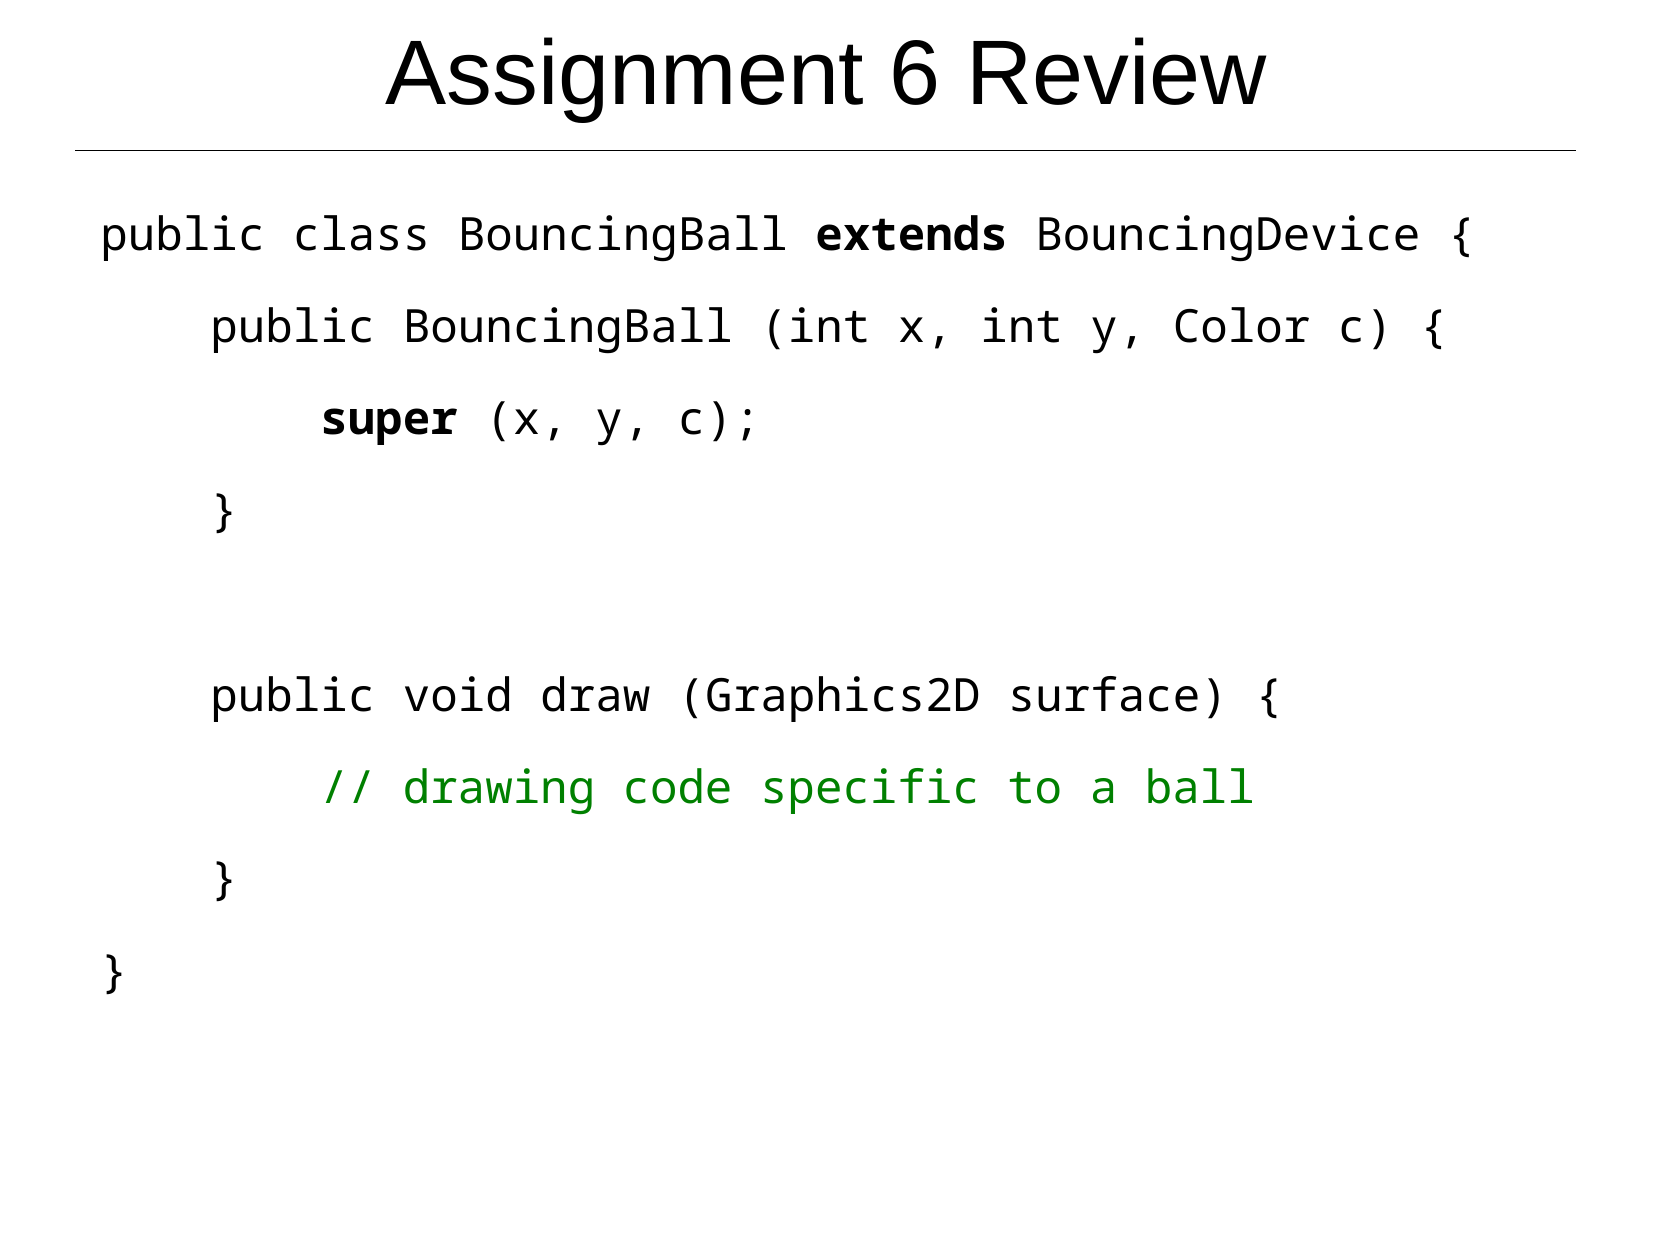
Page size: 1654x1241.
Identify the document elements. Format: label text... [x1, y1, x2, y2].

title Assignment 6 Review [82, 3, 1571, 143]
list public class BouncingBall extends BouncingDevice { public BouncingBall (int x, int y, Color c) { super (x, y, c); } public void draw (Graphics2D surface) { // drawing code specific to a ball } } [82, 201, 1571, 1006]
